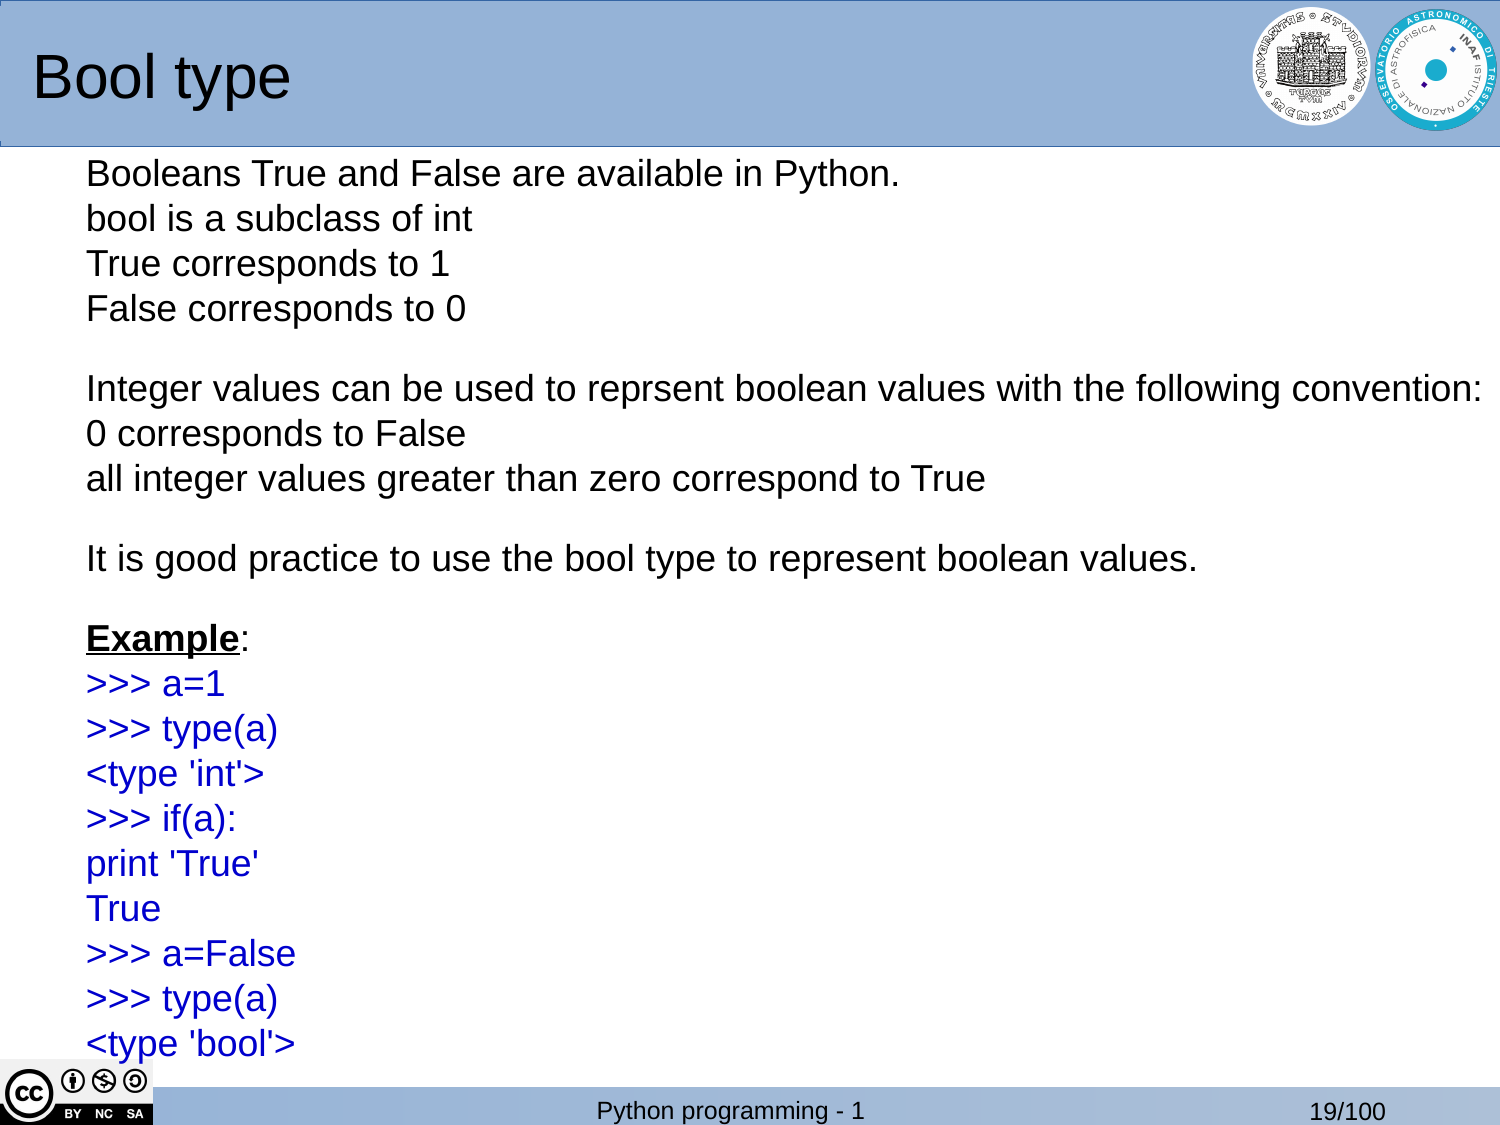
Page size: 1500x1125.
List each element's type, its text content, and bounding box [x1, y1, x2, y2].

picture [0, 1059, 153, 1125]
list Booleans True and False are available in Python. bool is a subclass of int True corresponds to 1 False corresponds to 0 Integer values can be used to reprsent boolean values with the following convention: 0 corresponds to False all integer values greater than zero correspond to True It is good practice to use the bool type to represent boolean values. Example: >>> a=1 >>> type(a) <type 'int'> >>> if(a): print 'True' True >>> a=False >>> type(a) <type 'bool'> [70, 140, 1500, 1053]
picture [1253, 0, 1500, 140]
text_box Bool type [0, 5, 1253, 141]
